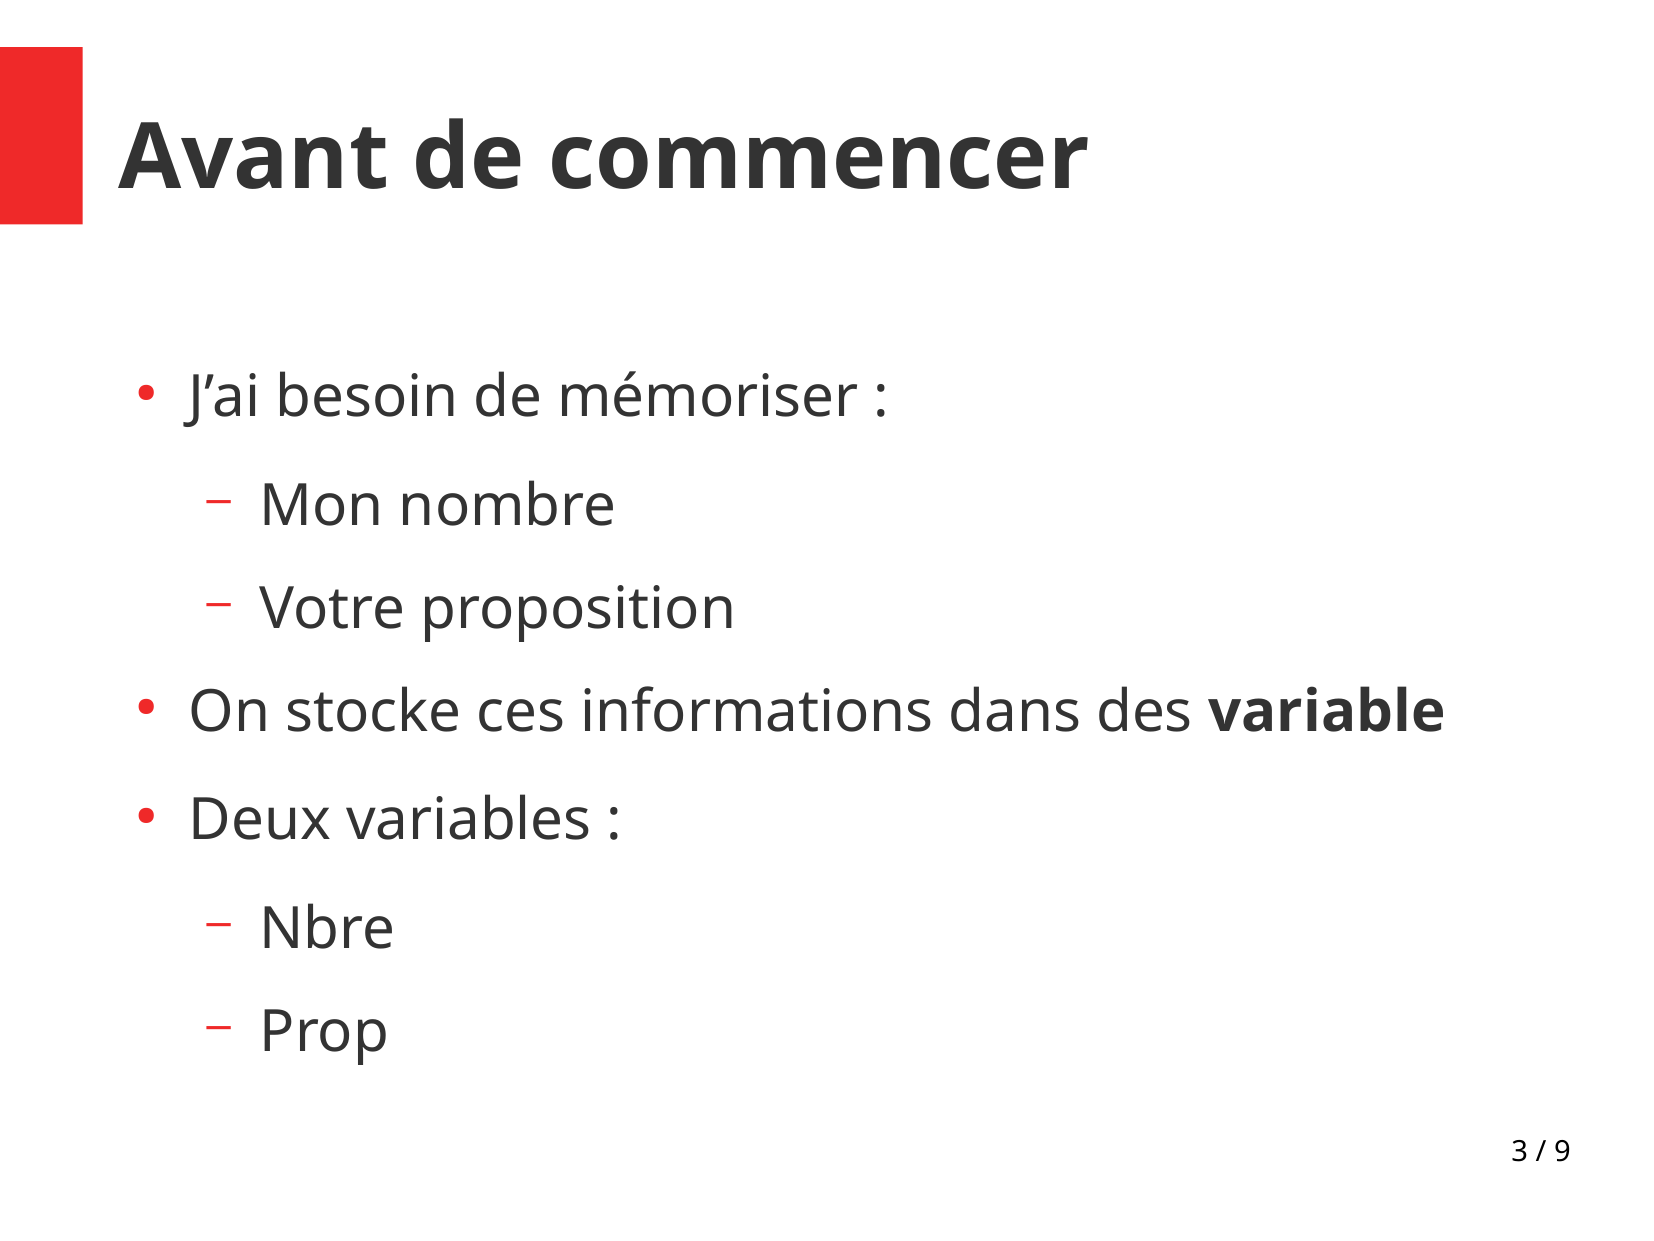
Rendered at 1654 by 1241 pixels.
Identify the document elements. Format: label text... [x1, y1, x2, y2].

list J’ai besoin de mémoriser : Mon nombre Votre proposition On stocke ces informations dans des variable Deux variables : Nbre Prop [118, 354, 1536, 1074]
title Avant de commencer [118, 49, 1571, 257]
